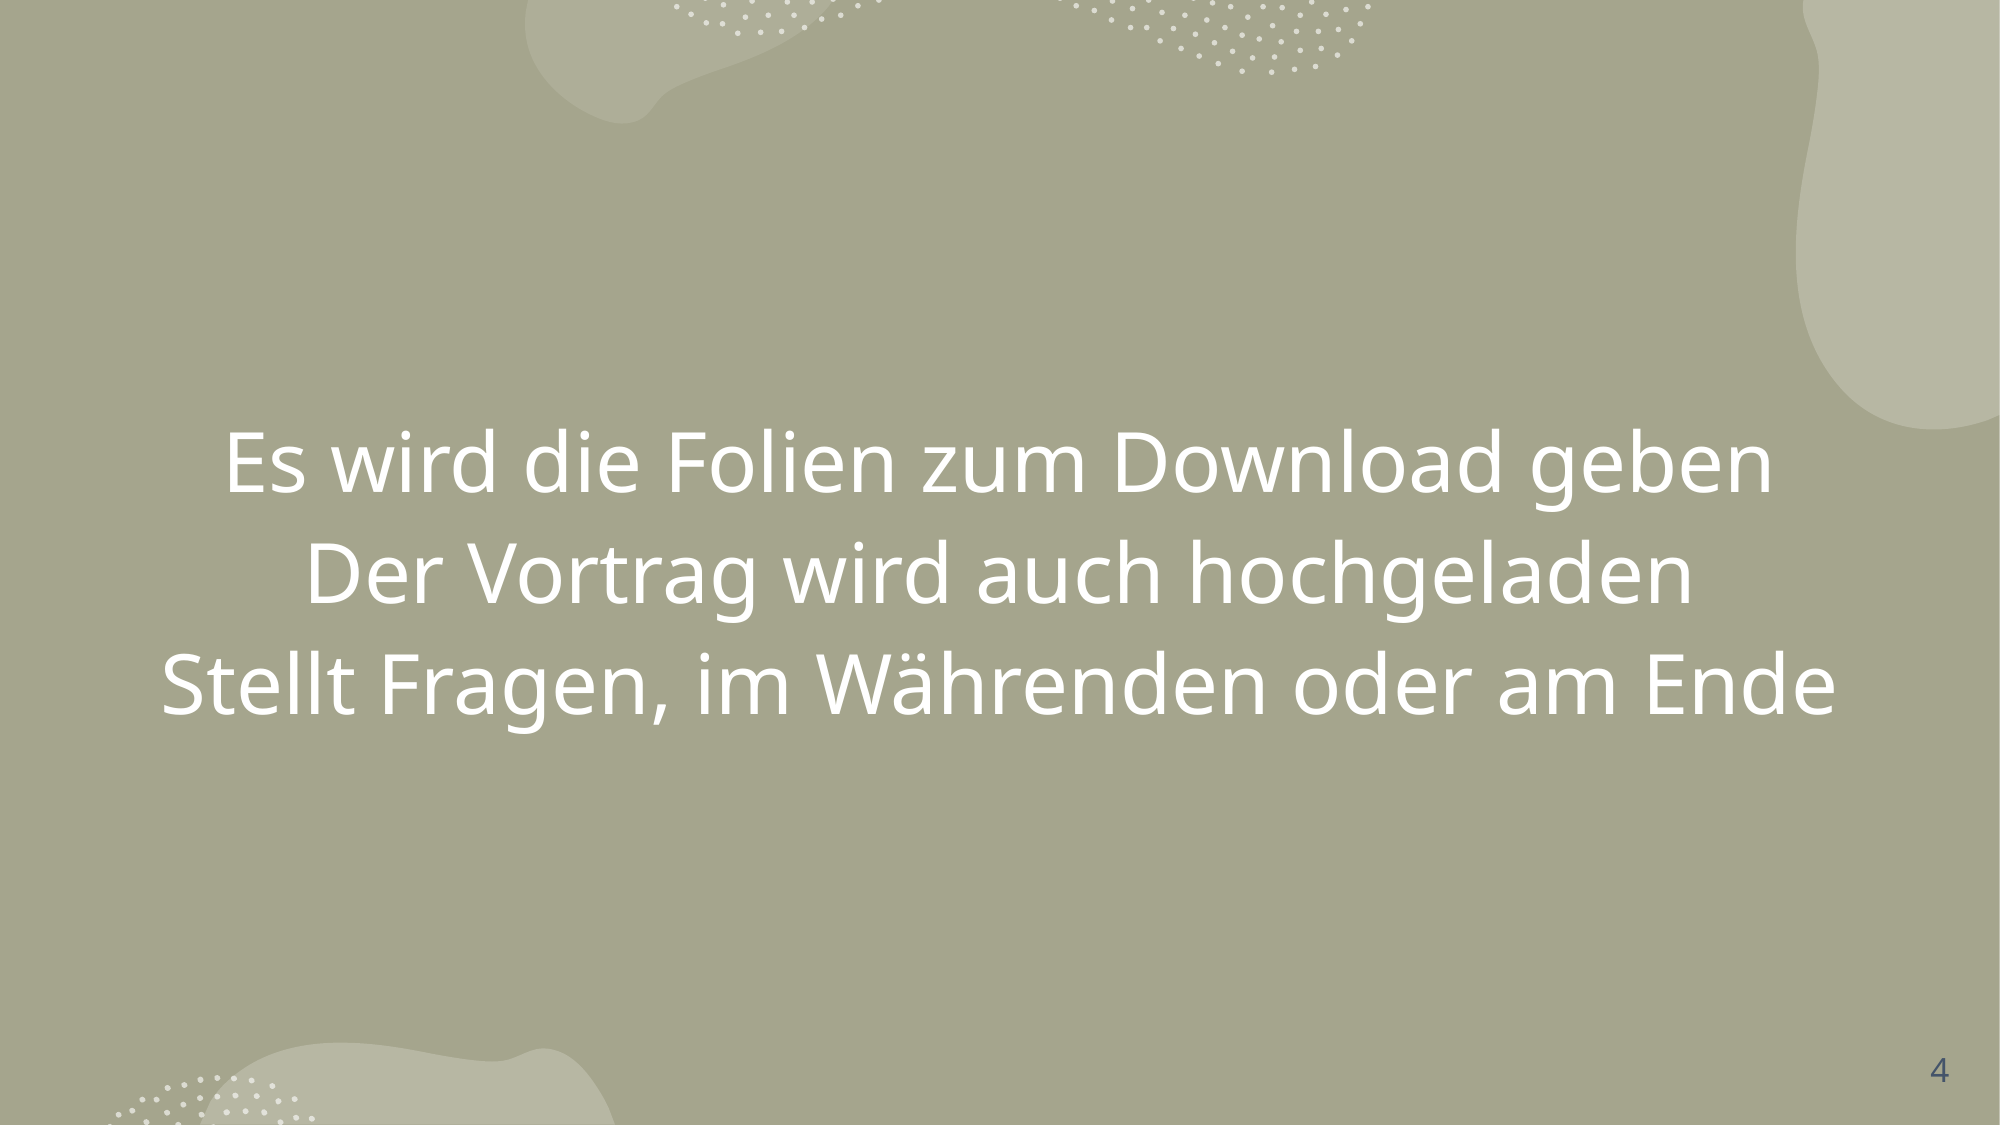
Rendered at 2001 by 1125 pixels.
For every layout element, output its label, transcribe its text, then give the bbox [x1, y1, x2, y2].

list Es wird die Folien zum Download geben Der Vortrag wird auch hochgeladen Stellt Fragen, im Währenden oder am Ende [137, 413, 1863, 1014]
text_box [1887, 1019, 1993, 1125]
